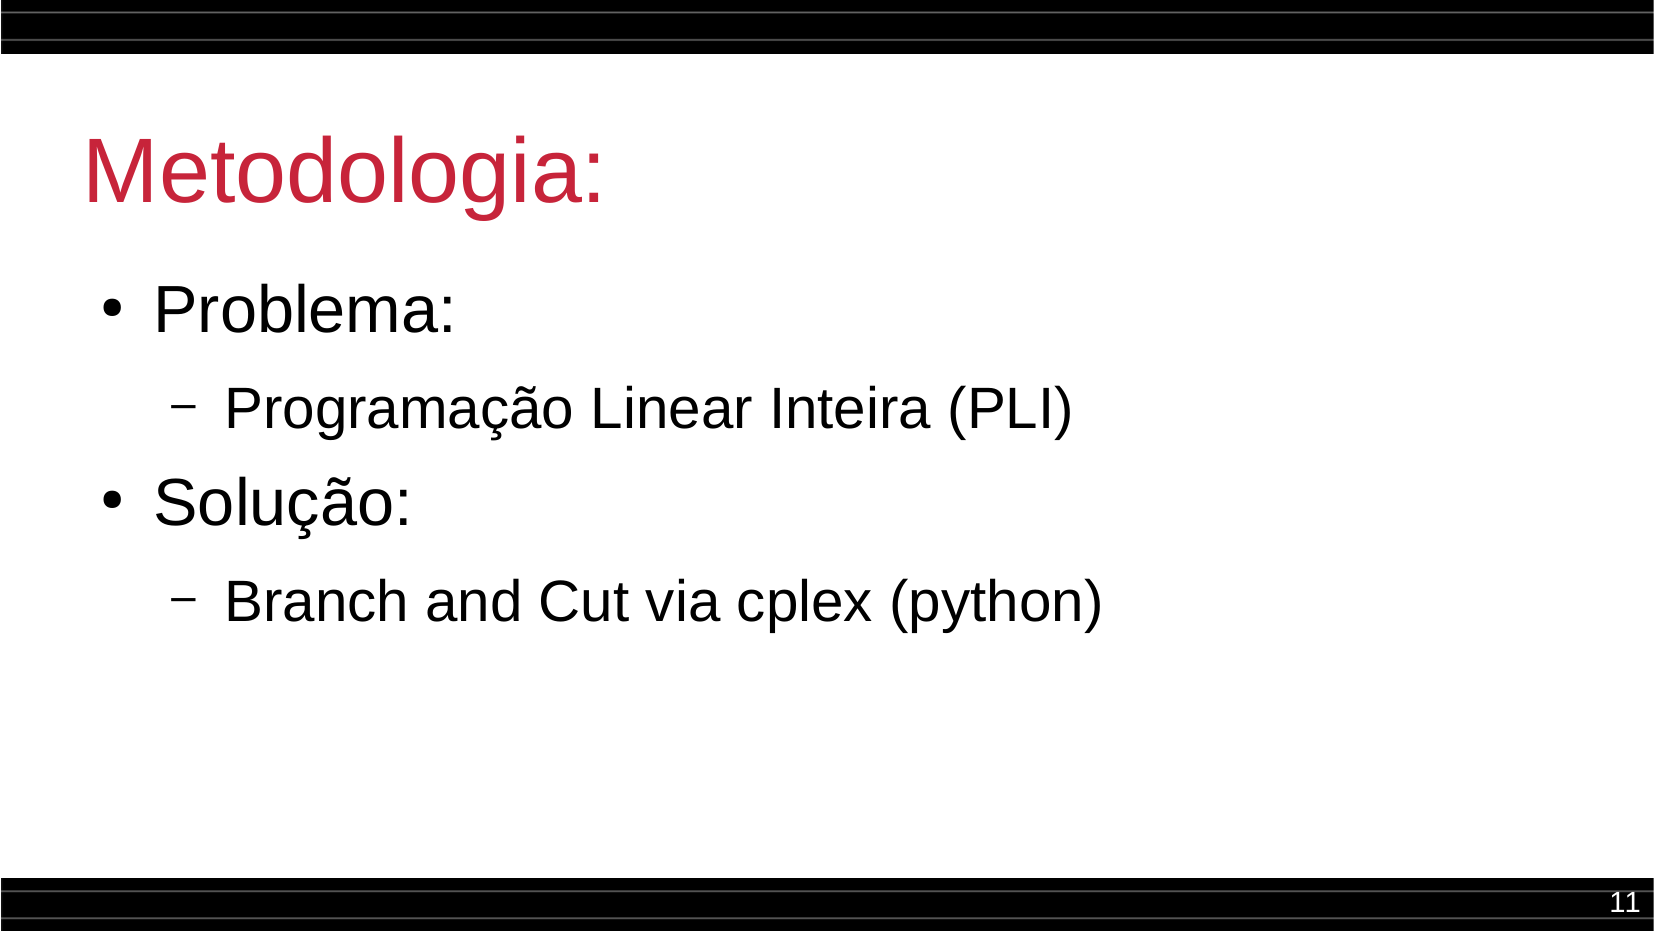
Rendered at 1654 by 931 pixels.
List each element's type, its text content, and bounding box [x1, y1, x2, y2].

picture [1, 0, 1654, 54]
title Metodologia: [82, 92, 1571, 249]
picture [1, 878, 1654, 931]
list Problema: Programação Linear Inteira (PLI) Solução: Branch and Cut via cplex (python) [82, 271, 1571, 758]
